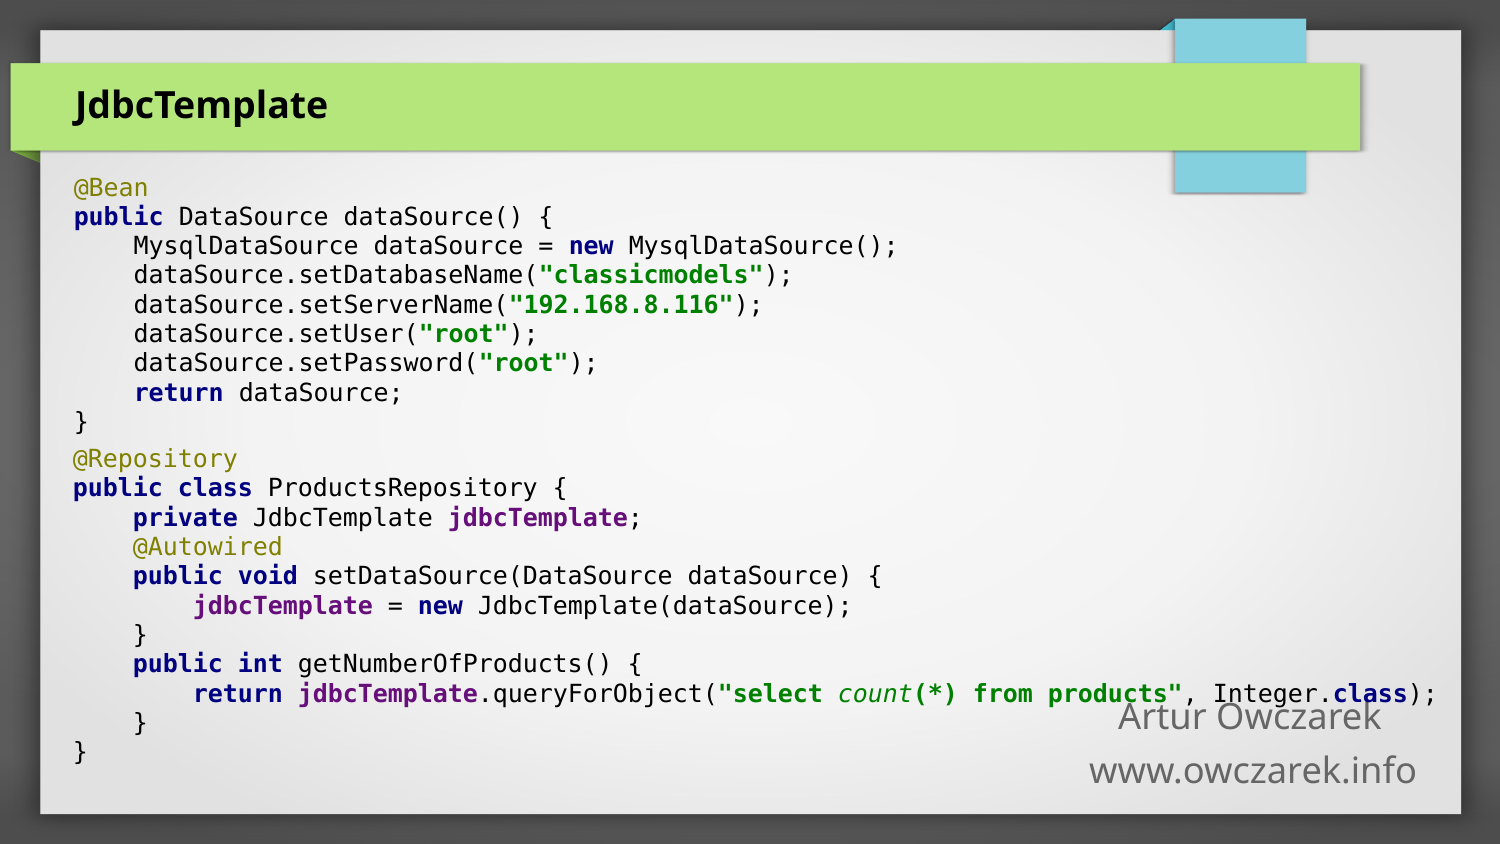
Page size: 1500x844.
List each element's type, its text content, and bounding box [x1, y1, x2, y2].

picture [0, 0, 1500, 844]
text_box @Bean public DataSource dataSource() { MysqlDataSource dataSource = new MysqlDataSource(); dataSource.setDatabaseName("classicmodels"); dataSource.setServerName("192.168.8.116"); dataSource.setUser("root"); dataSource.setPassword("root"); return dataSource; } [59, 165, 1138, 437]
title JdbcTemplate [75, 64, 1147, 145]
text_box @Repository public class ProductsRepository { private JdbcTemplate jdbcTemplate; @Autowired public void setDataSource(DataSource dataSource) { jdbcTemplate = new JdbcTemplate(dataSource); } public int getNumberOfProducts() { return jdbcTemplate.queryForObject("select count(*) from products", Integer.class); } } [58, 437, 1495, 844]
